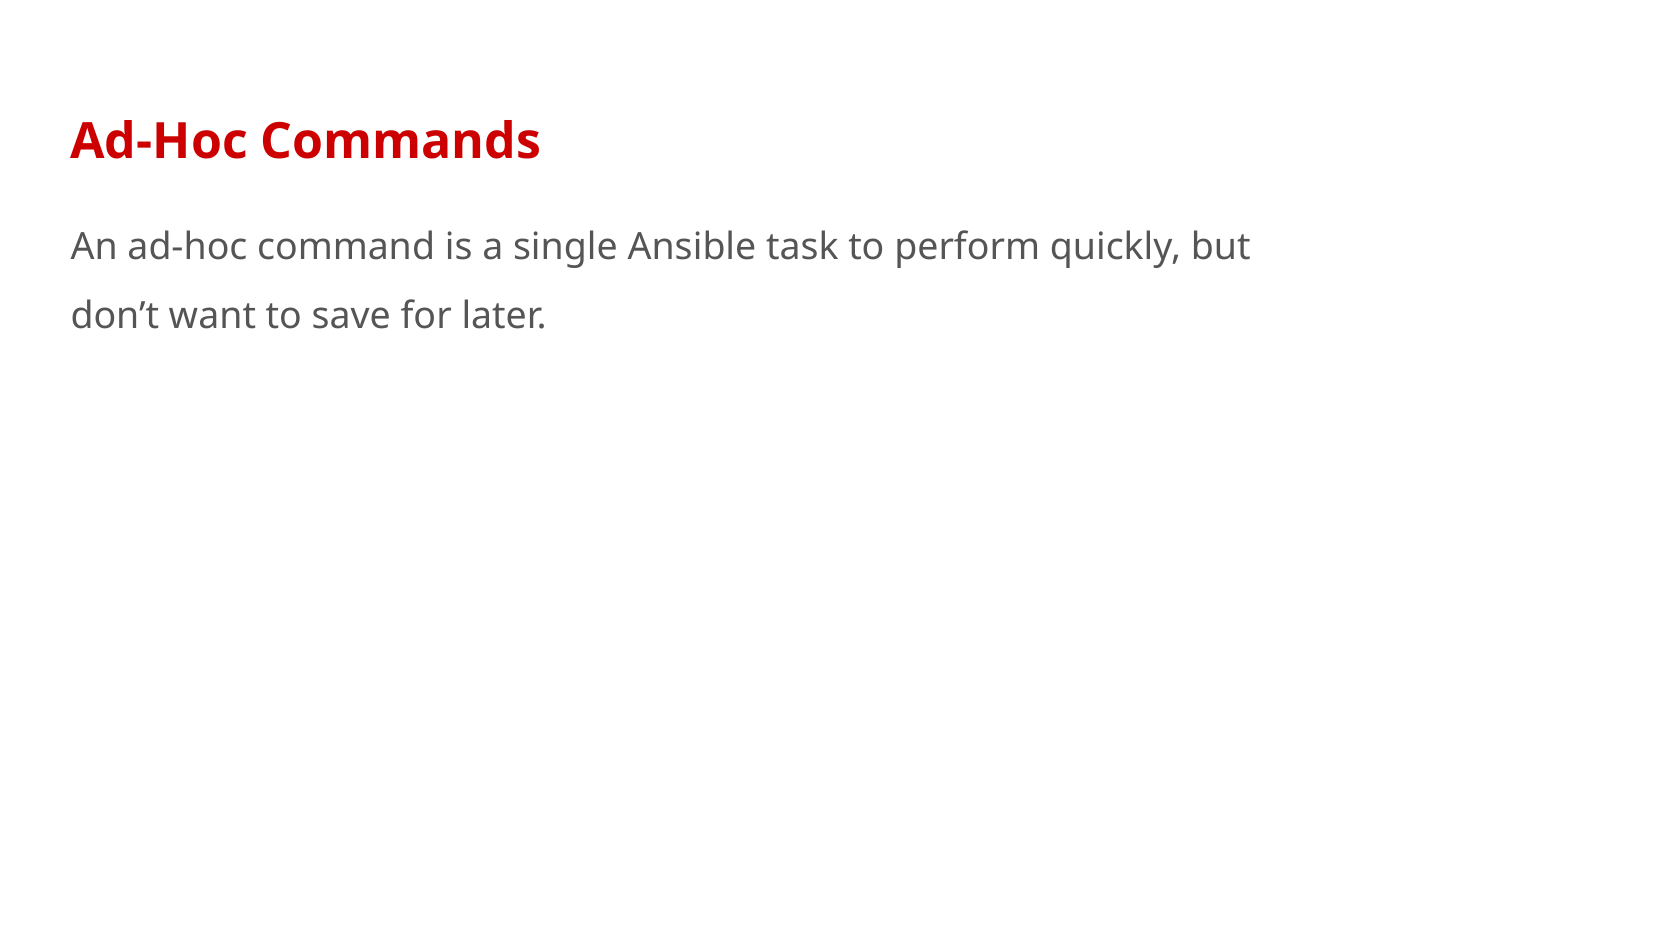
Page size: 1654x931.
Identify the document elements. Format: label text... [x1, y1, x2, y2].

text_box don’t want to save for later. [70, 288, 651, 340]
text_box Ad-Hoc Commands [70, 105, 590, 187]
text_box [55, 118, 1425, 702]
text_box An ad-hoc command is a single Ansible task to perform quickly, but [70, 219, 1486, 271]
